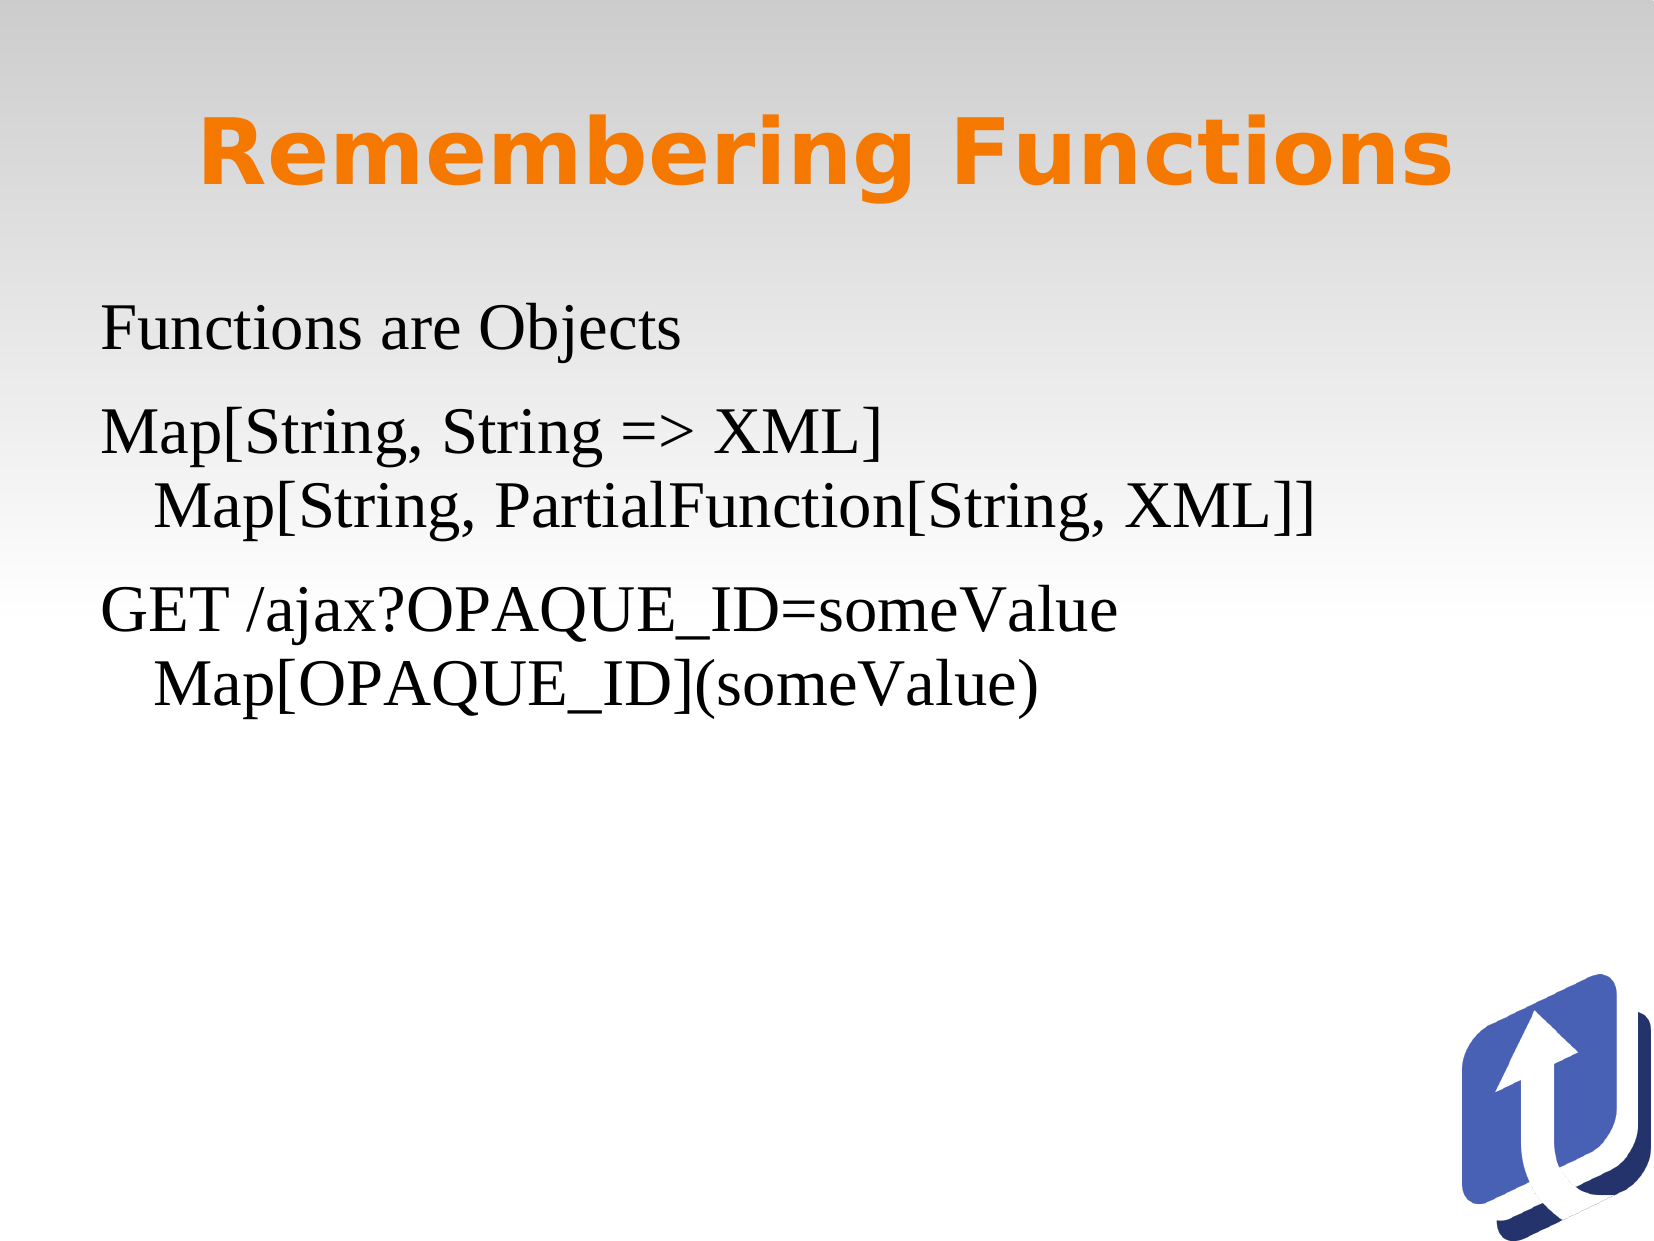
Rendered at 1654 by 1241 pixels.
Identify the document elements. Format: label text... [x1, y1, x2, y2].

list Functions are Objects Map[String, String => XML] Map[String, PartialFunction[String, XML]] GET /ajax?OPAQUE_ID=someValue Map[OPAQUE_ID](someValue) [82, 290, 1571, 1094]
title Remembering Functions [82, 56, 1571, 250]
picture [1462, 974, 1651, 1241]
